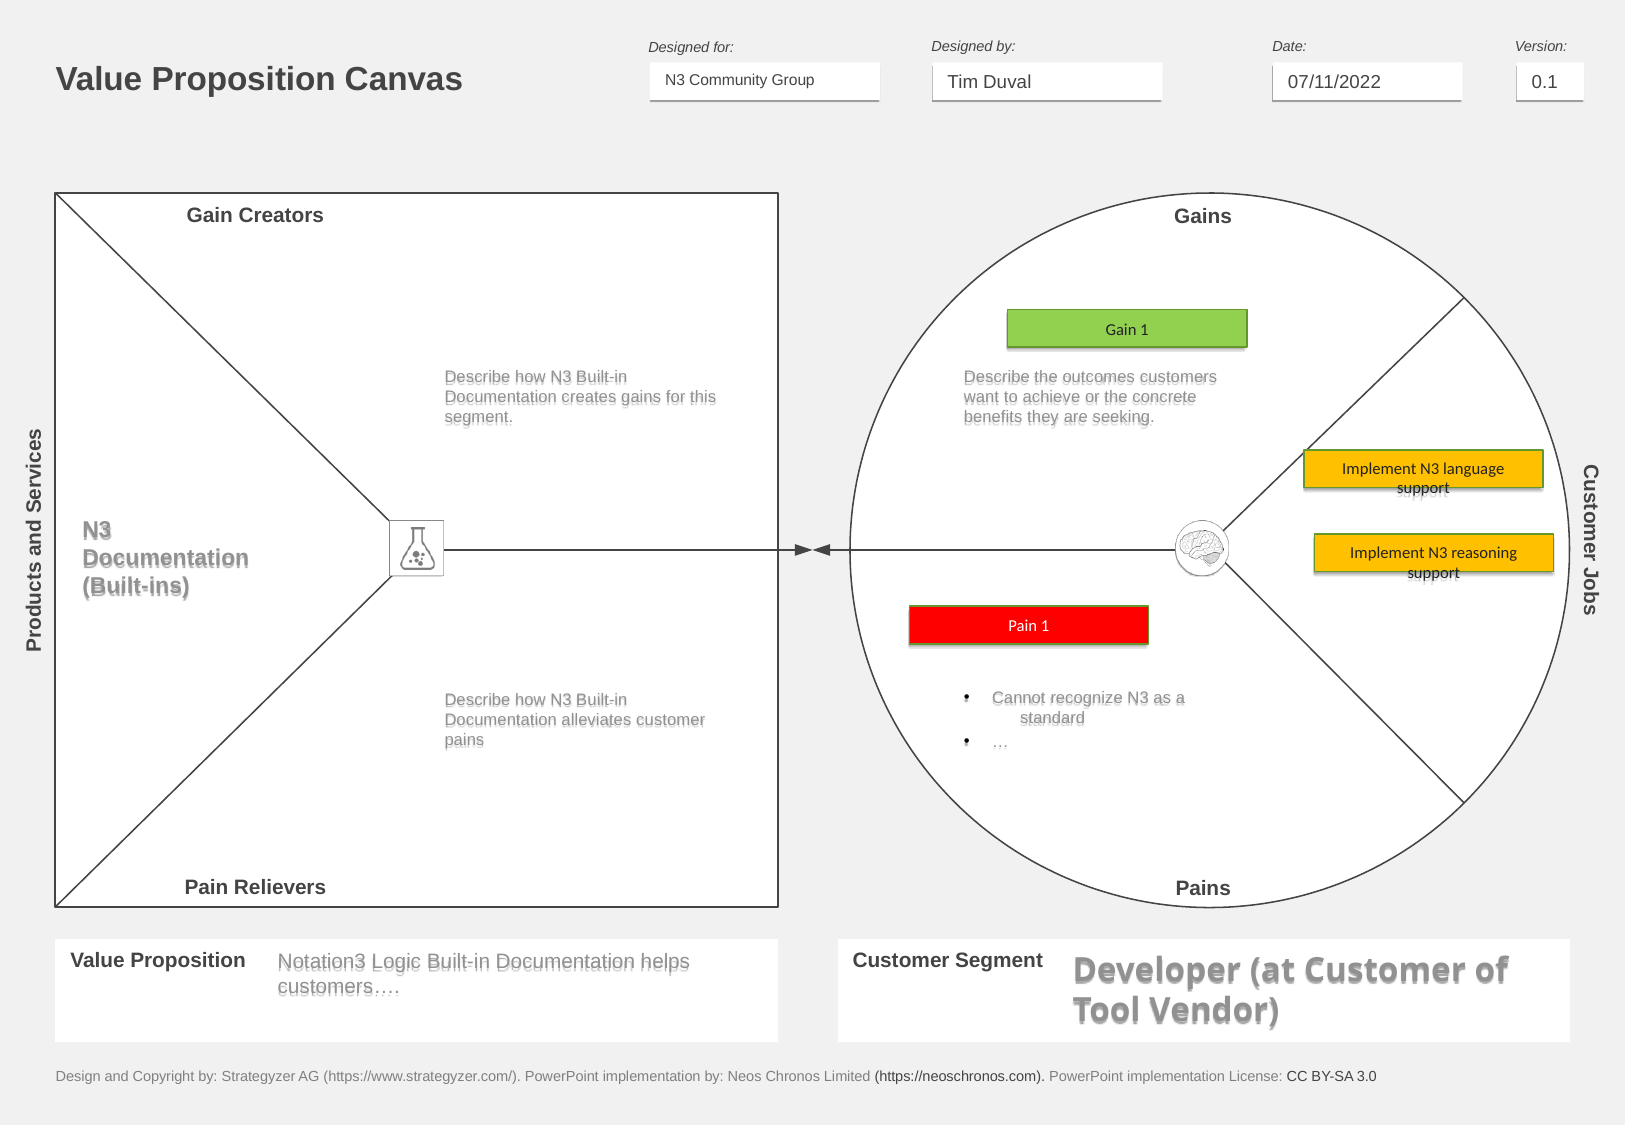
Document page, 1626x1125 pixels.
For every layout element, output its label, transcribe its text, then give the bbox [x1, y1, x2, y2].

list Cannot recognize N3 as a standard … [948, 575, 1247, 863]
text_box Implement N3 language support [1304, 450, 1543, 488]
list N3 Community Group [650, 62, 881, 100]
list Describe how N3 Built-in Documentation creates gains for this segment. [429, 267, 755, 526]
list 0.1 [1516, 62, 1585, 100]
text_box Implement N3 reasoning support [1314, 534, 1554, 572]
list Tim Duval [932, 62, 1163, 100]
list Developer (at Customer of Tool Vendor) [1057, 940, 1572, 1041]
list Describe the outcomes customers want to achieve or the concrete benefits they are seeking. [948, 267, 1247, 526]
text_box Pain 1 [909, 606, 1149, 644]
text_box Design and Copyright by: Strategyzer AG (https://www.strategyzer.com/). PowerPoint implementation by: Neos Chronos Limited (https://neoschronos.com). PowerPoint implementation License: CC BY-SA 3.0 [41, 1059, 1584, 1109]
list N3 Documentation (Built-ins) [67, 387, 276, 726]
list Describe how N3 Built-in Documentation alleviates customer pains [429, 575, 755, 863]
list Notation3 Logic Built-in Documentation helps customers…. [262, 940, 775, 1041]
text_box Gain 1 [1008, 310, 1247, 347]
list 07/11/2022 [1272, 62, 1463, 100]
